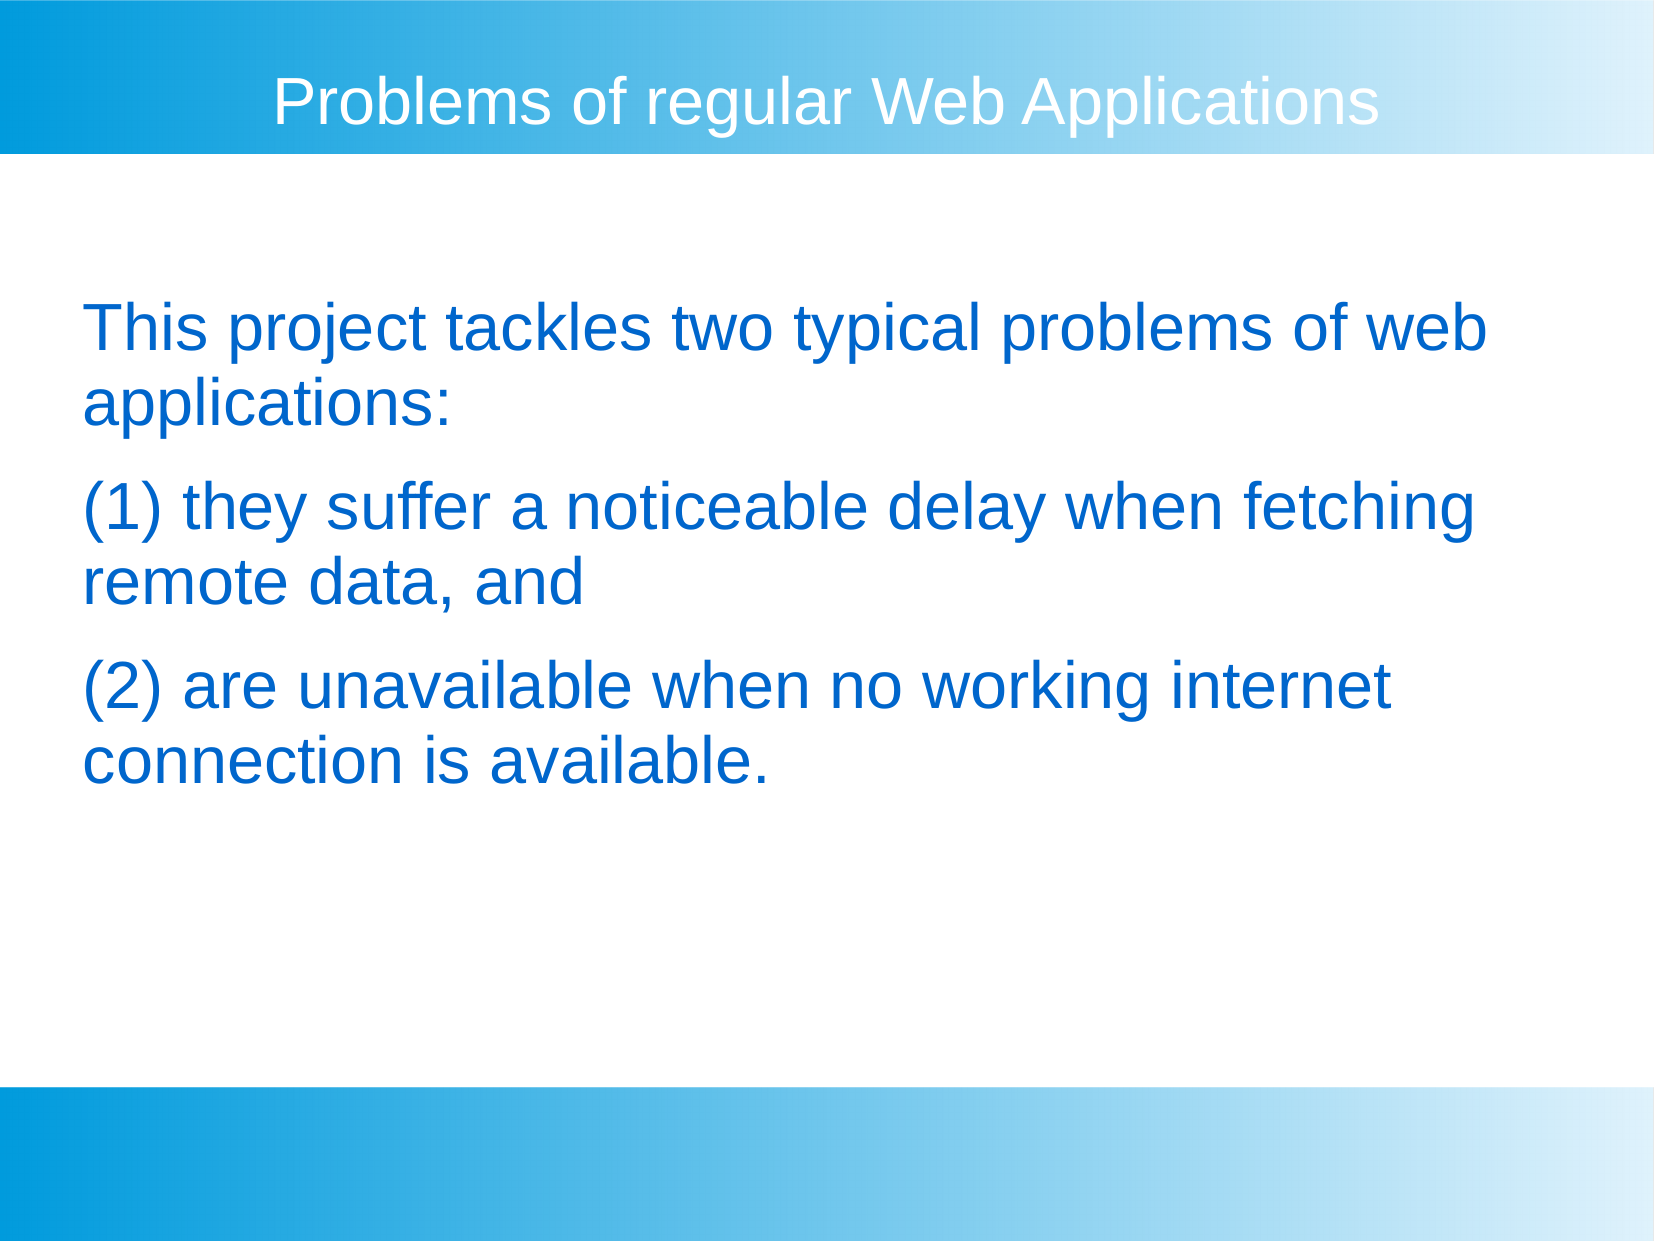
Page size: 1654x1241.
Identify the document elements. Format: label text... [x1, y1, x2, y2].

picture [0, 1086, 1654, 1241]
picture [141, 0, 1654, 154]
list This project tackles two typical problems of web applications: (1) they suffer a noticeable delay when fetching remote data, and (2) are unavailable when no working internet connection is available. [82, 290, 1571, 1010]
title Problems of regular Web Applications [82, 49, 1571, 155]
